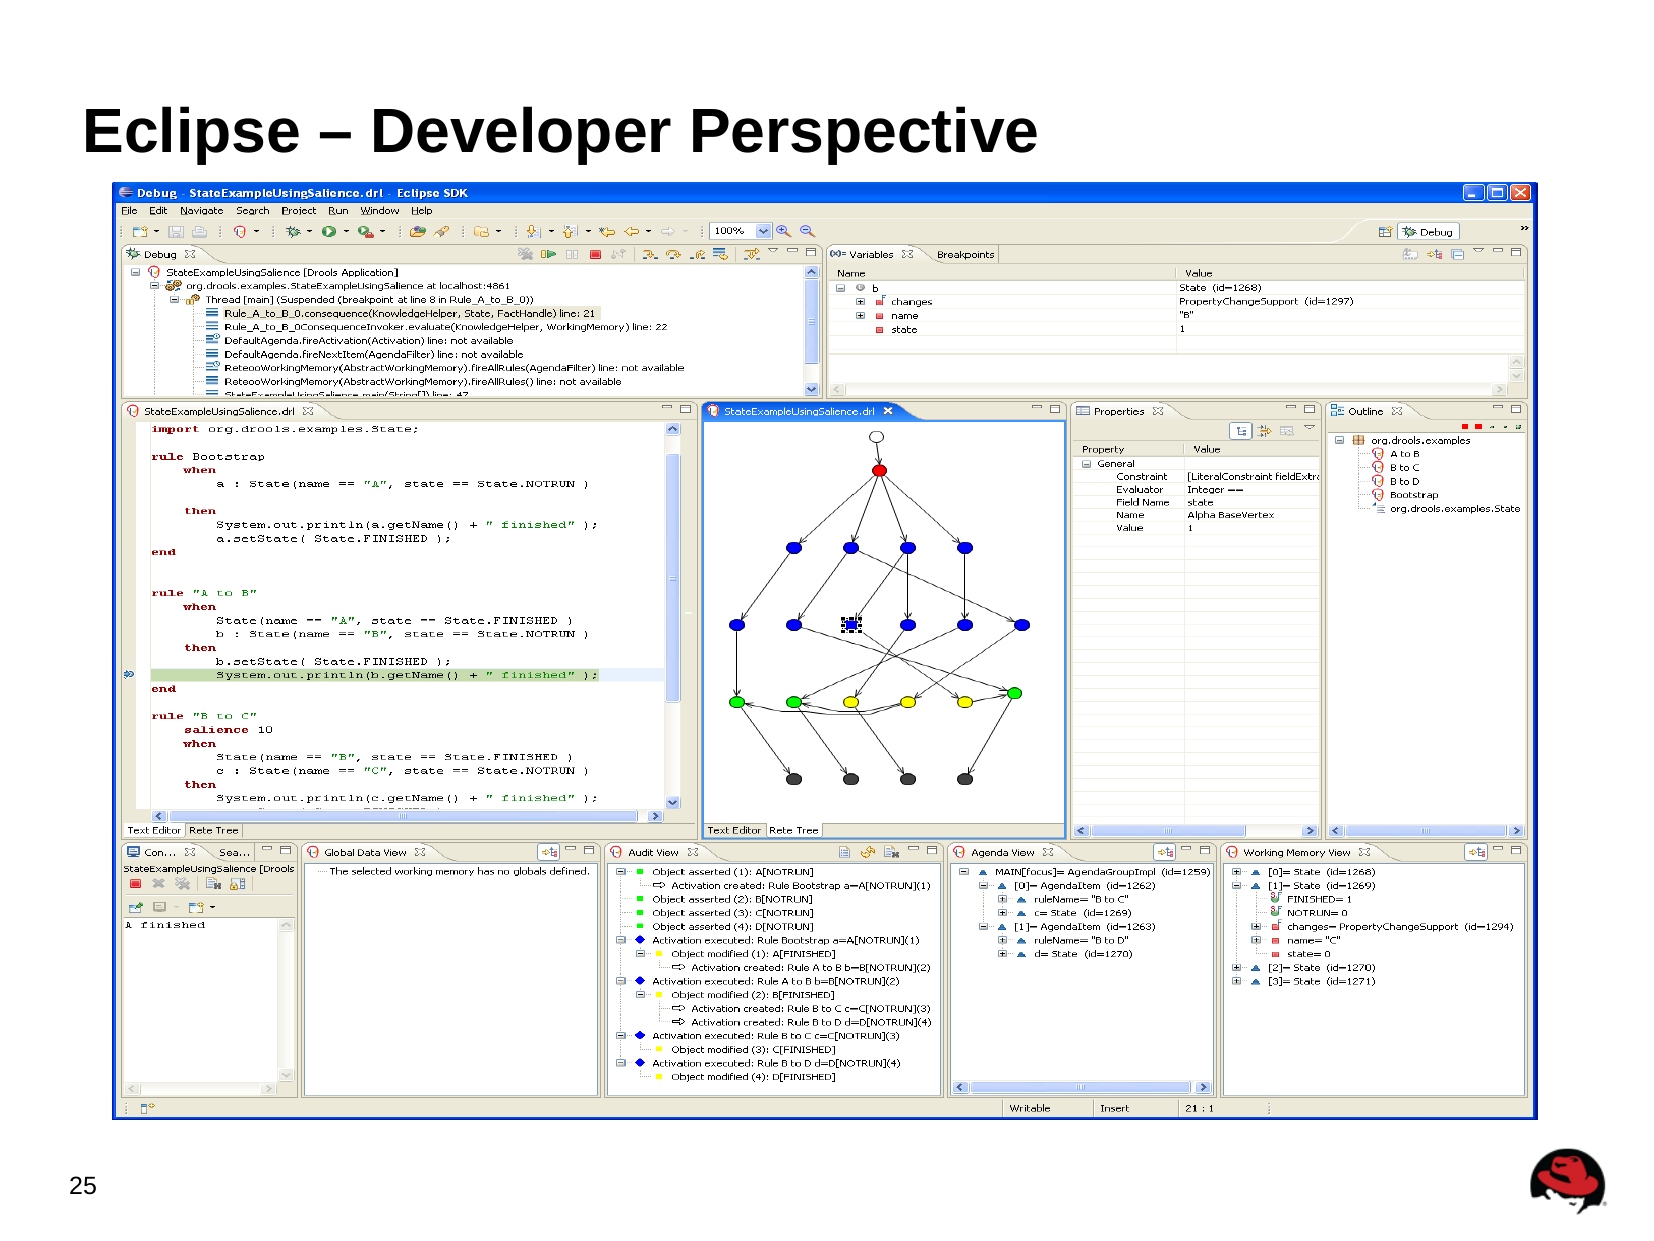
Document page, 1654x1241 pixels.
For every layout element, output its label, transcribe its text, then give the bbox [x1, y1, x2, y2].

title Eclipse – Developer Perspective [82, 37, 1571, 226]
picture [1529, 1146, 1613, 1224]
picture [112, 182, 1538, 1121]
